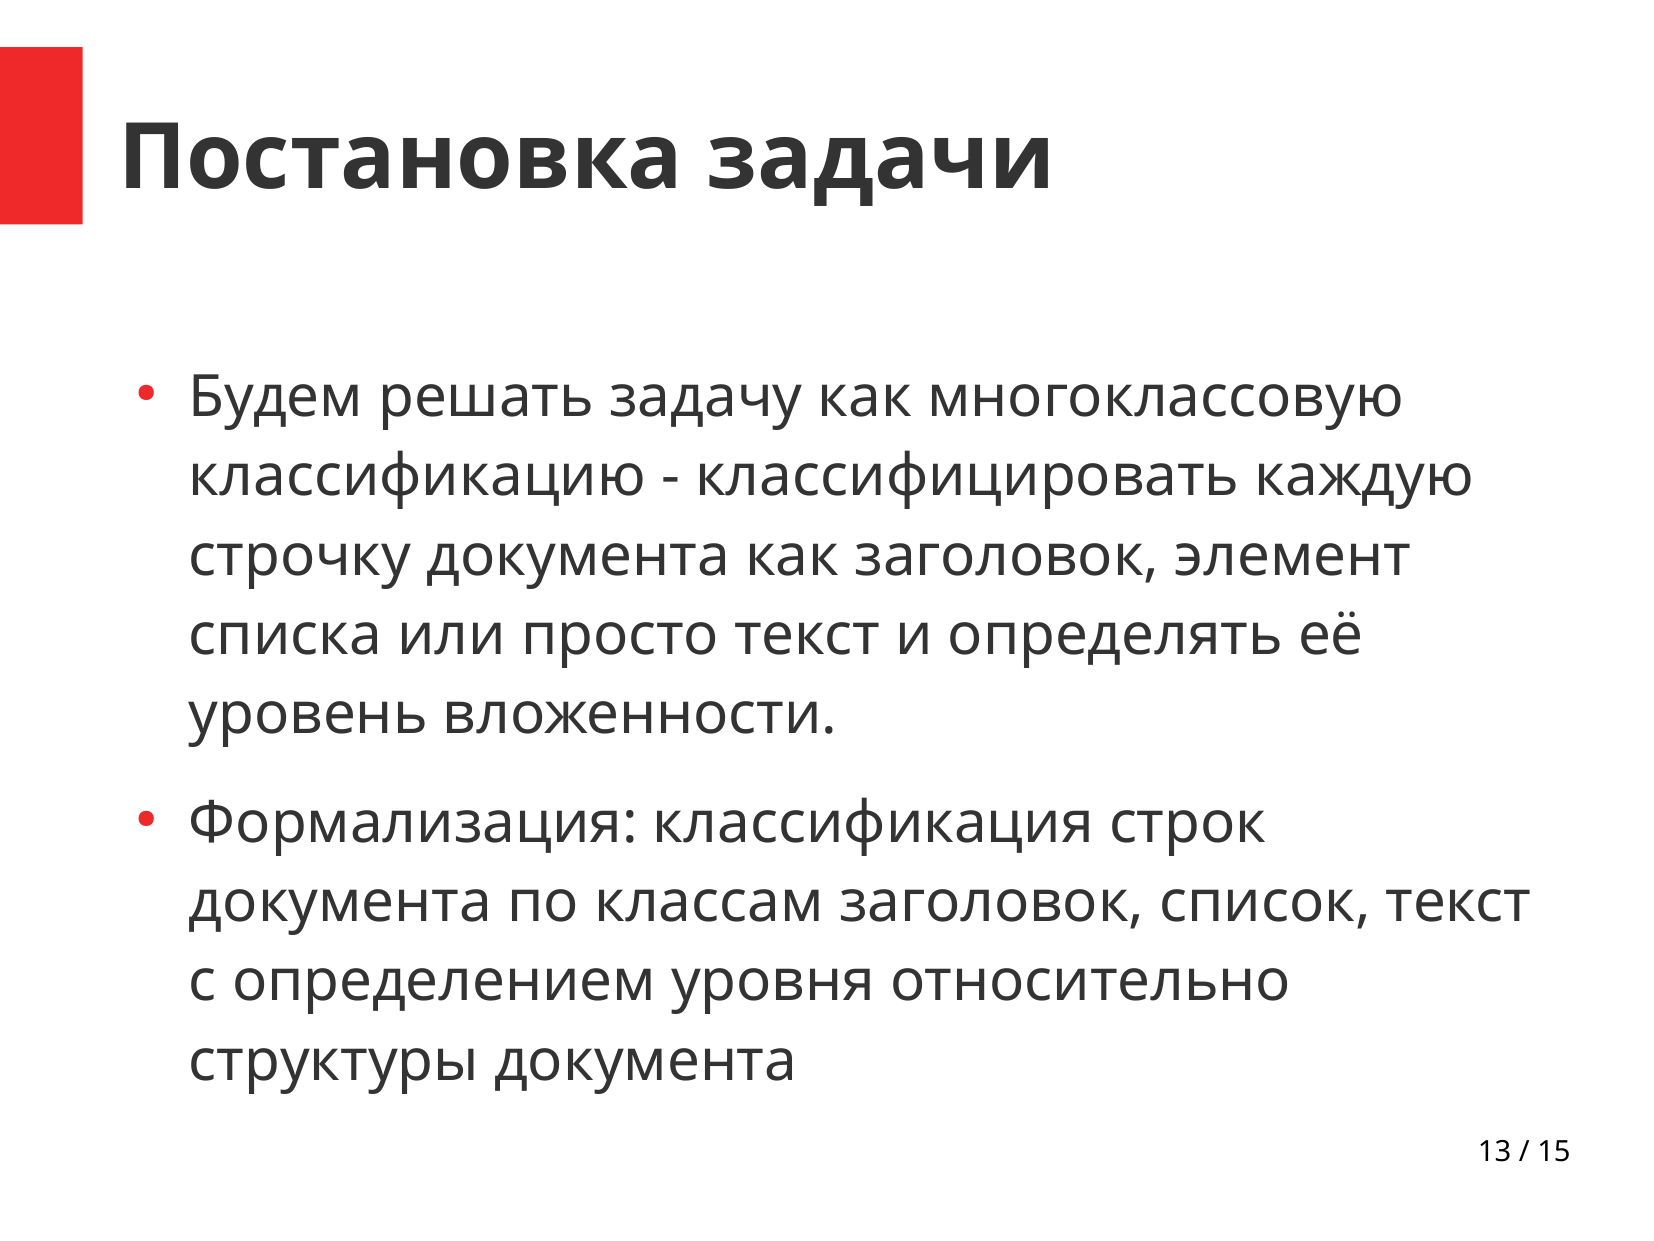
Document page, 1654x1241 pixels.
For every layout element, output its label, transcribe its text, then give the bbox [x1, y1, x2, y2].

list Будем решать задачу как многоклассовую классификацию - классифицировать каждую строчку документа как заголовок, элемент списка или просто текст и определять её уровень вложенности. Формализация: классификация строк документа по классам заголовок, список, текст с определением уровня относительно структуры документа [118, 354, 1536, 1074]
title Постановка задачи [118, 49, 1571, 257]
